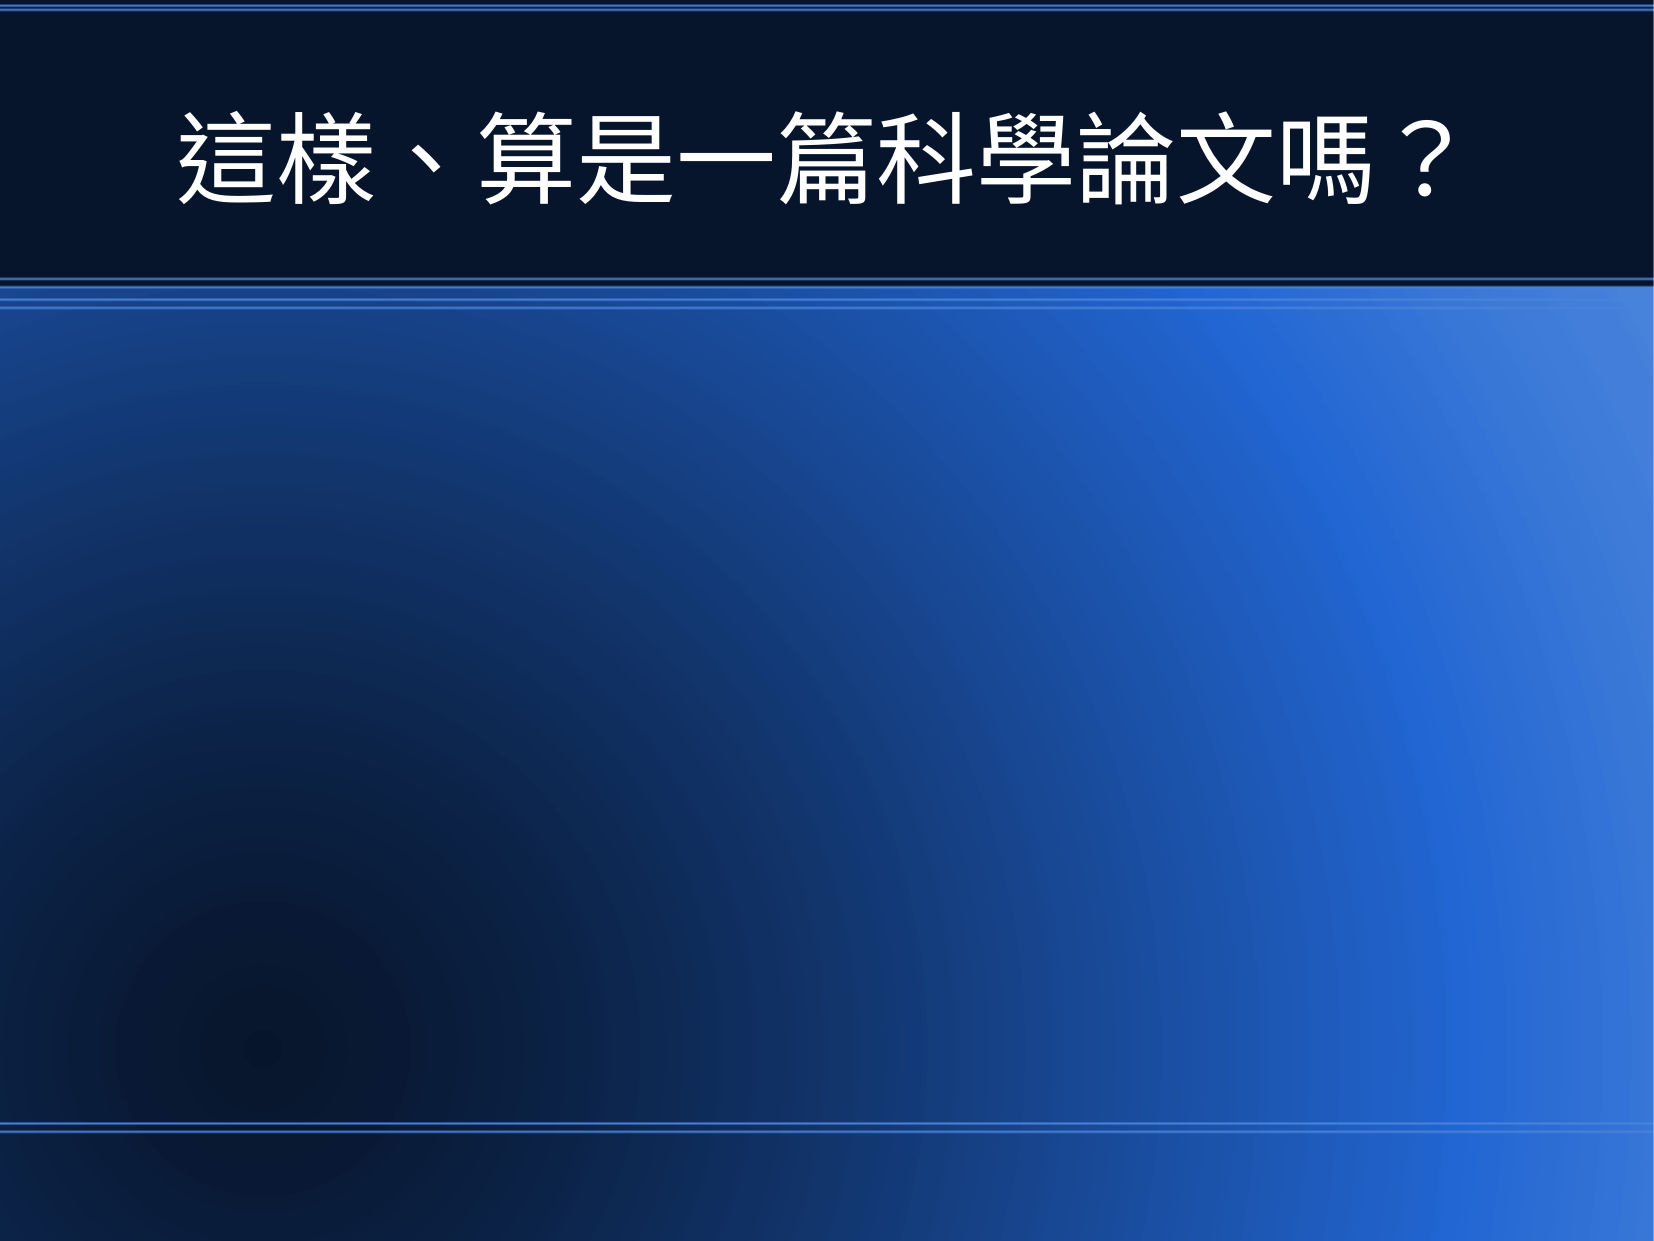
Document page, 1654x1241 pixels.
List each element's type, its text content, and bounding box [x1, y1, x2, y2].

title 這樣、算是一篇科學論文嗎？ [82, 49, 1571, 257]
picture [0, 0, 1654, 1241]
